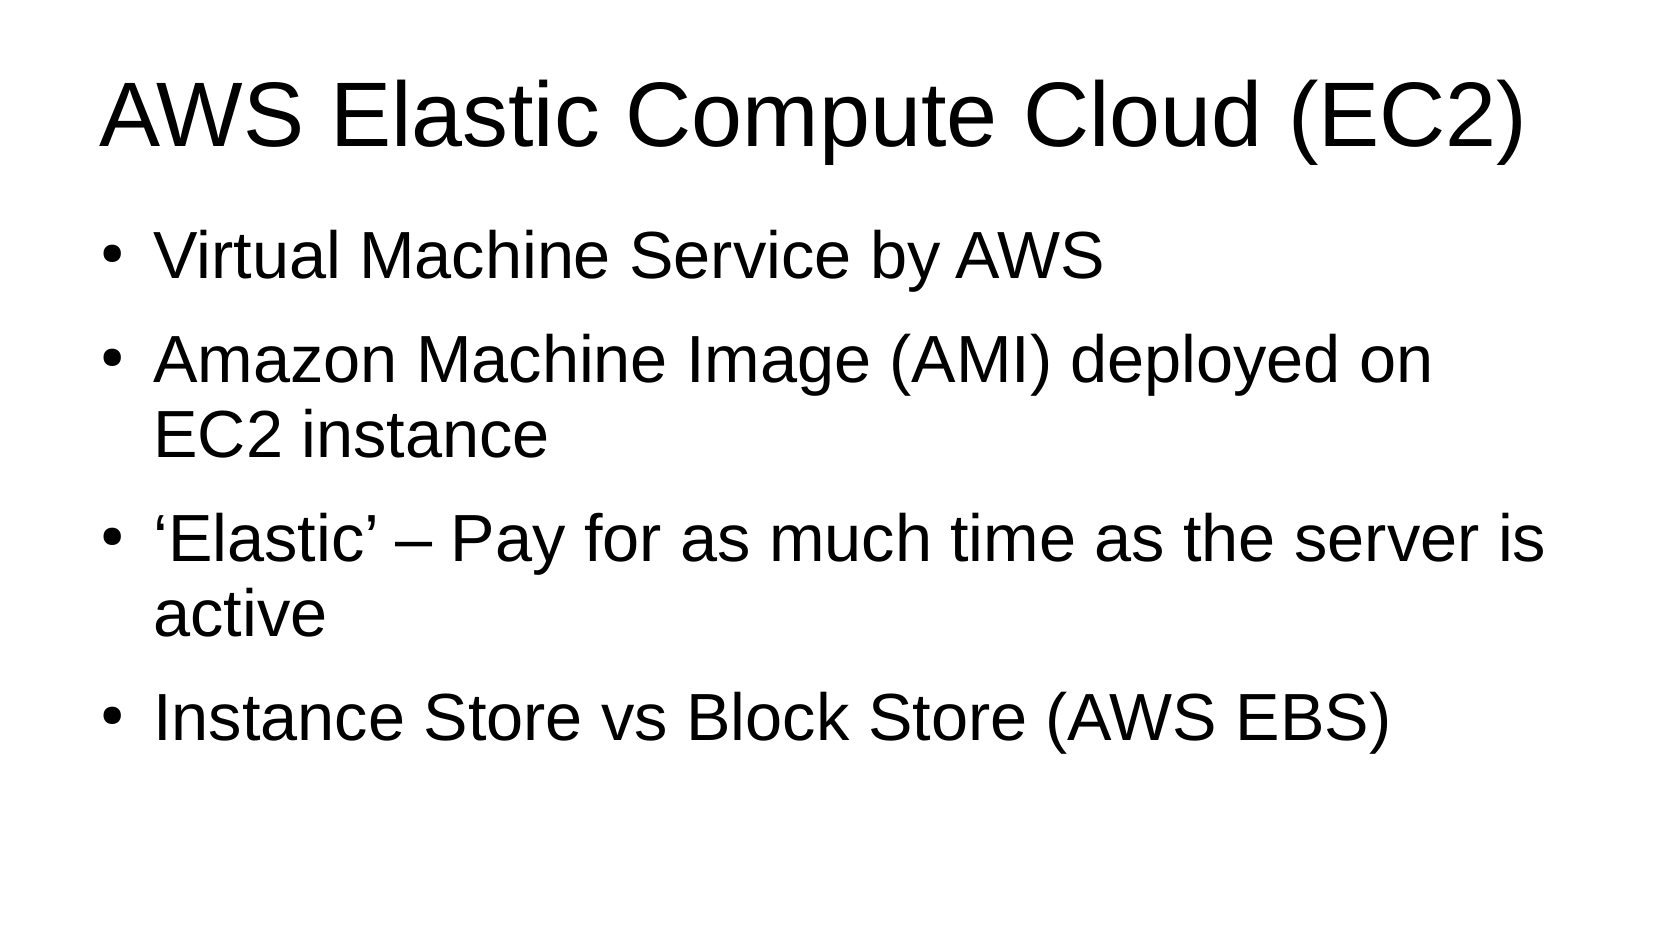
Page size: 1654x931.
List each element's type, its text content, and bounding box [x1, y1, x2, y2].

title AWS Elastic Compute Cloud (EC2) [82, 37, 1571, 193]
list Virtual Machine Service by AWS Amazon Machine Image (AMI) deployed on EC2 instance ‘Elastic’ – Pay for as much time as the server is active Instance Store vs Block Store (AWS EBS) [82, 217, 1571, 758]
